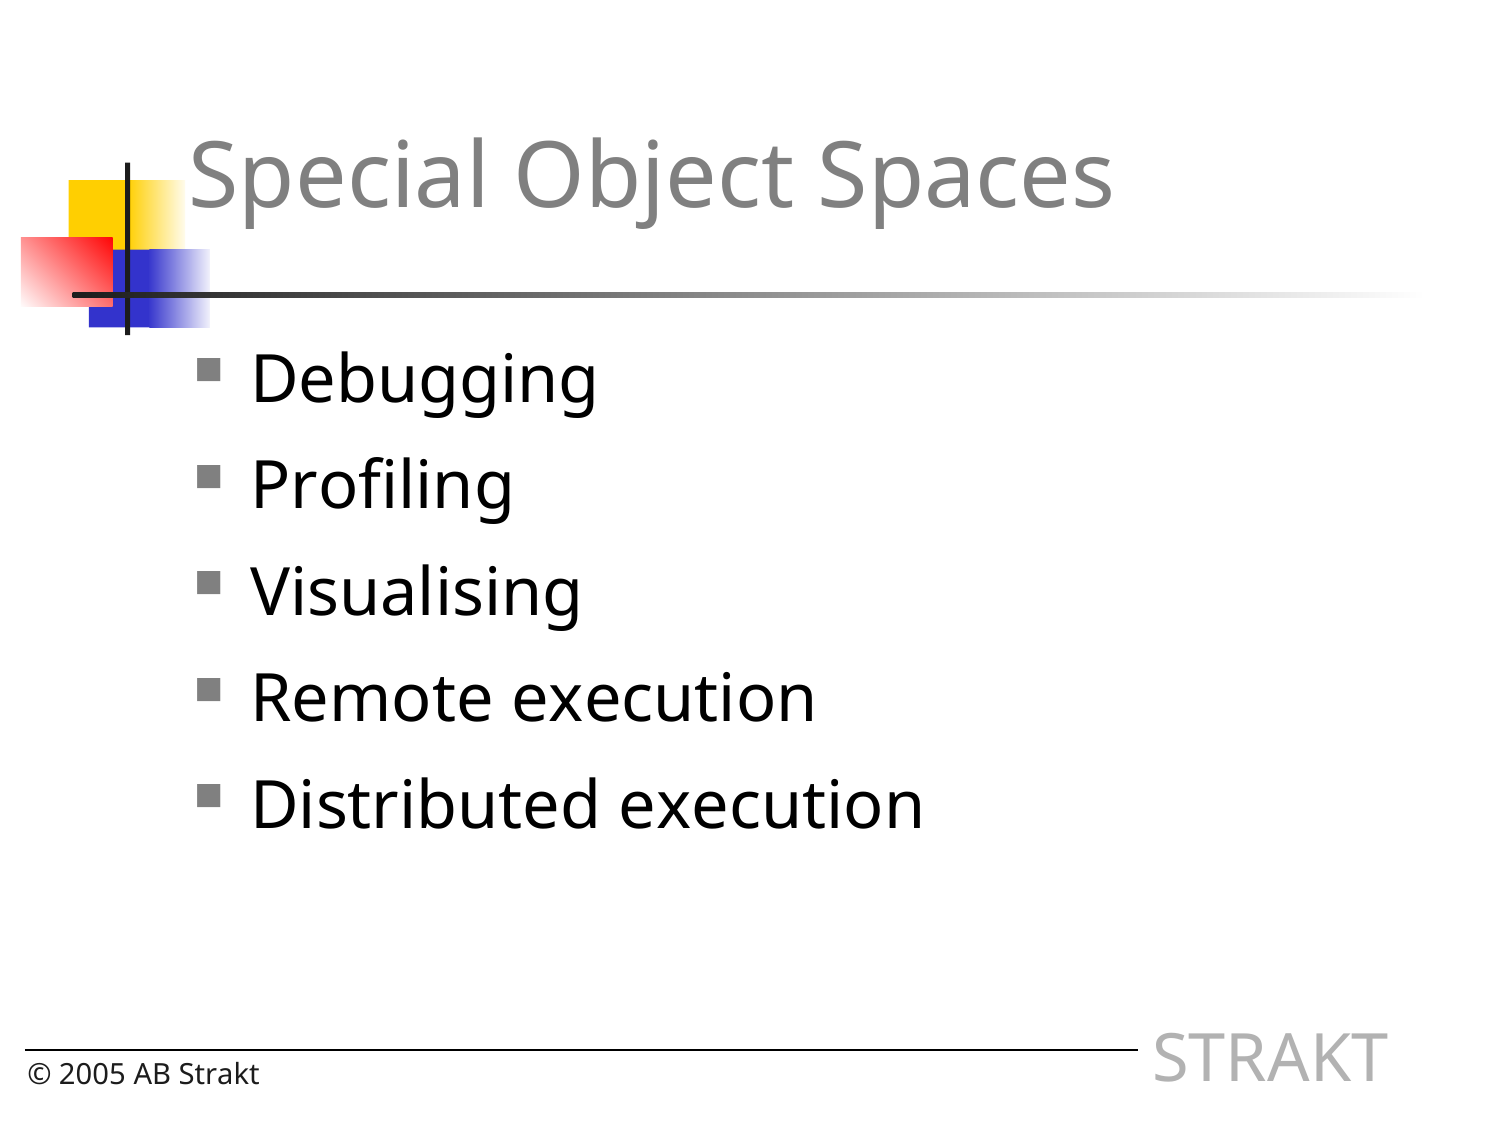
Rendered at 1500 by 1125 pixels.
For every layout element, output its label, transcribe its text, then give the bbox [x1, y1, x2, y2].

list Debugging Profiling Visualising Remote execution Distributed execution [193, 331, 1469, 1007]
title Special Object Spaces [188, 53, 1468, 289]
